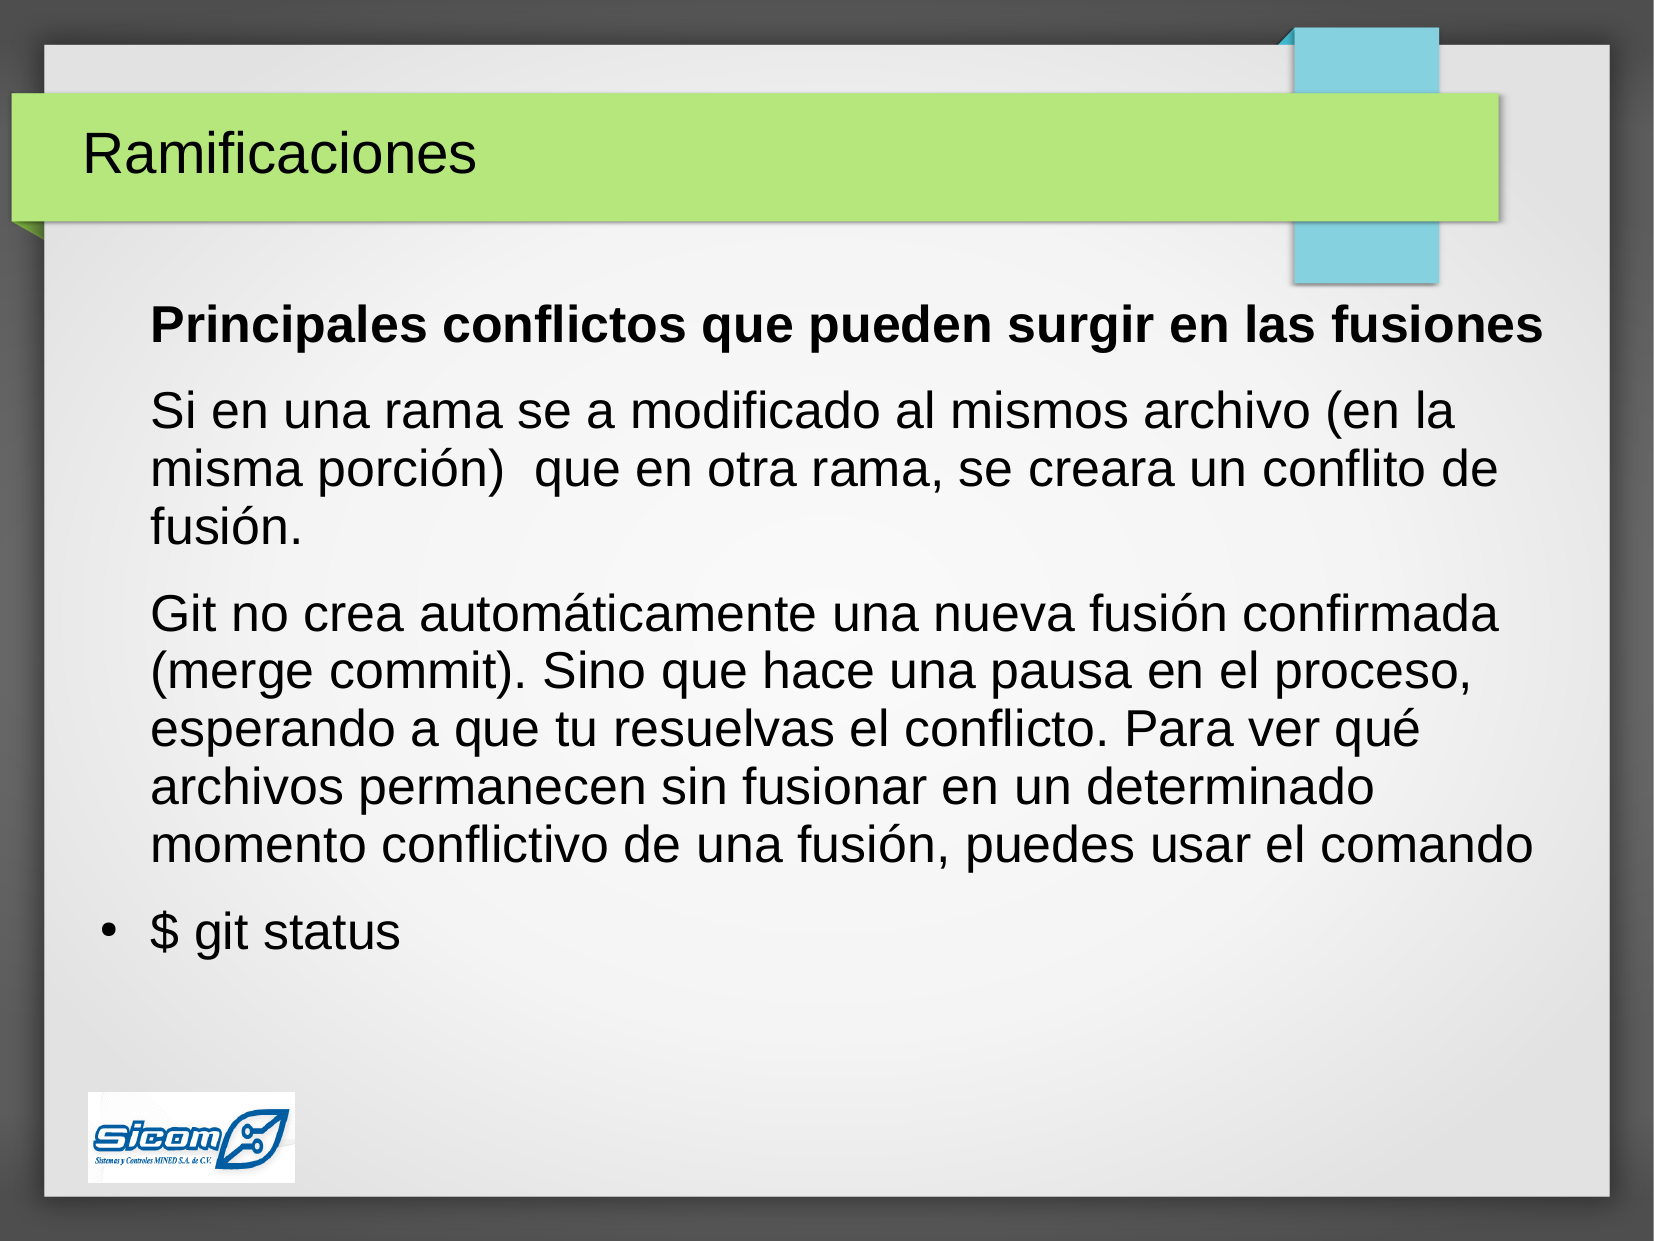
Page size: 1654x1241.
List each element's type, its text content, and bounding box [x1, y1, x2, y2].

picture [0, 0, 1654, 1241]
title Ramificaciones [82, 94, 1264, 213]
list Principales conflictos que pueden surgir en las fusiones Si en una rama se a modificado al mismos archivo (en la misma porción) que en otra rama, se creara un conflito de fusión. Git no crea automáticamente una nueva fusión confirmada (merge commit). Sino que hace una pausa en el proceso, esperando a que tu resuelvas el conflicto. Para ver qué archivos permanecen sin fusionar en un determinado momento conflictivo de una fusión, puedes usar el comando $ git status [82, 295, 1571, 1015]
